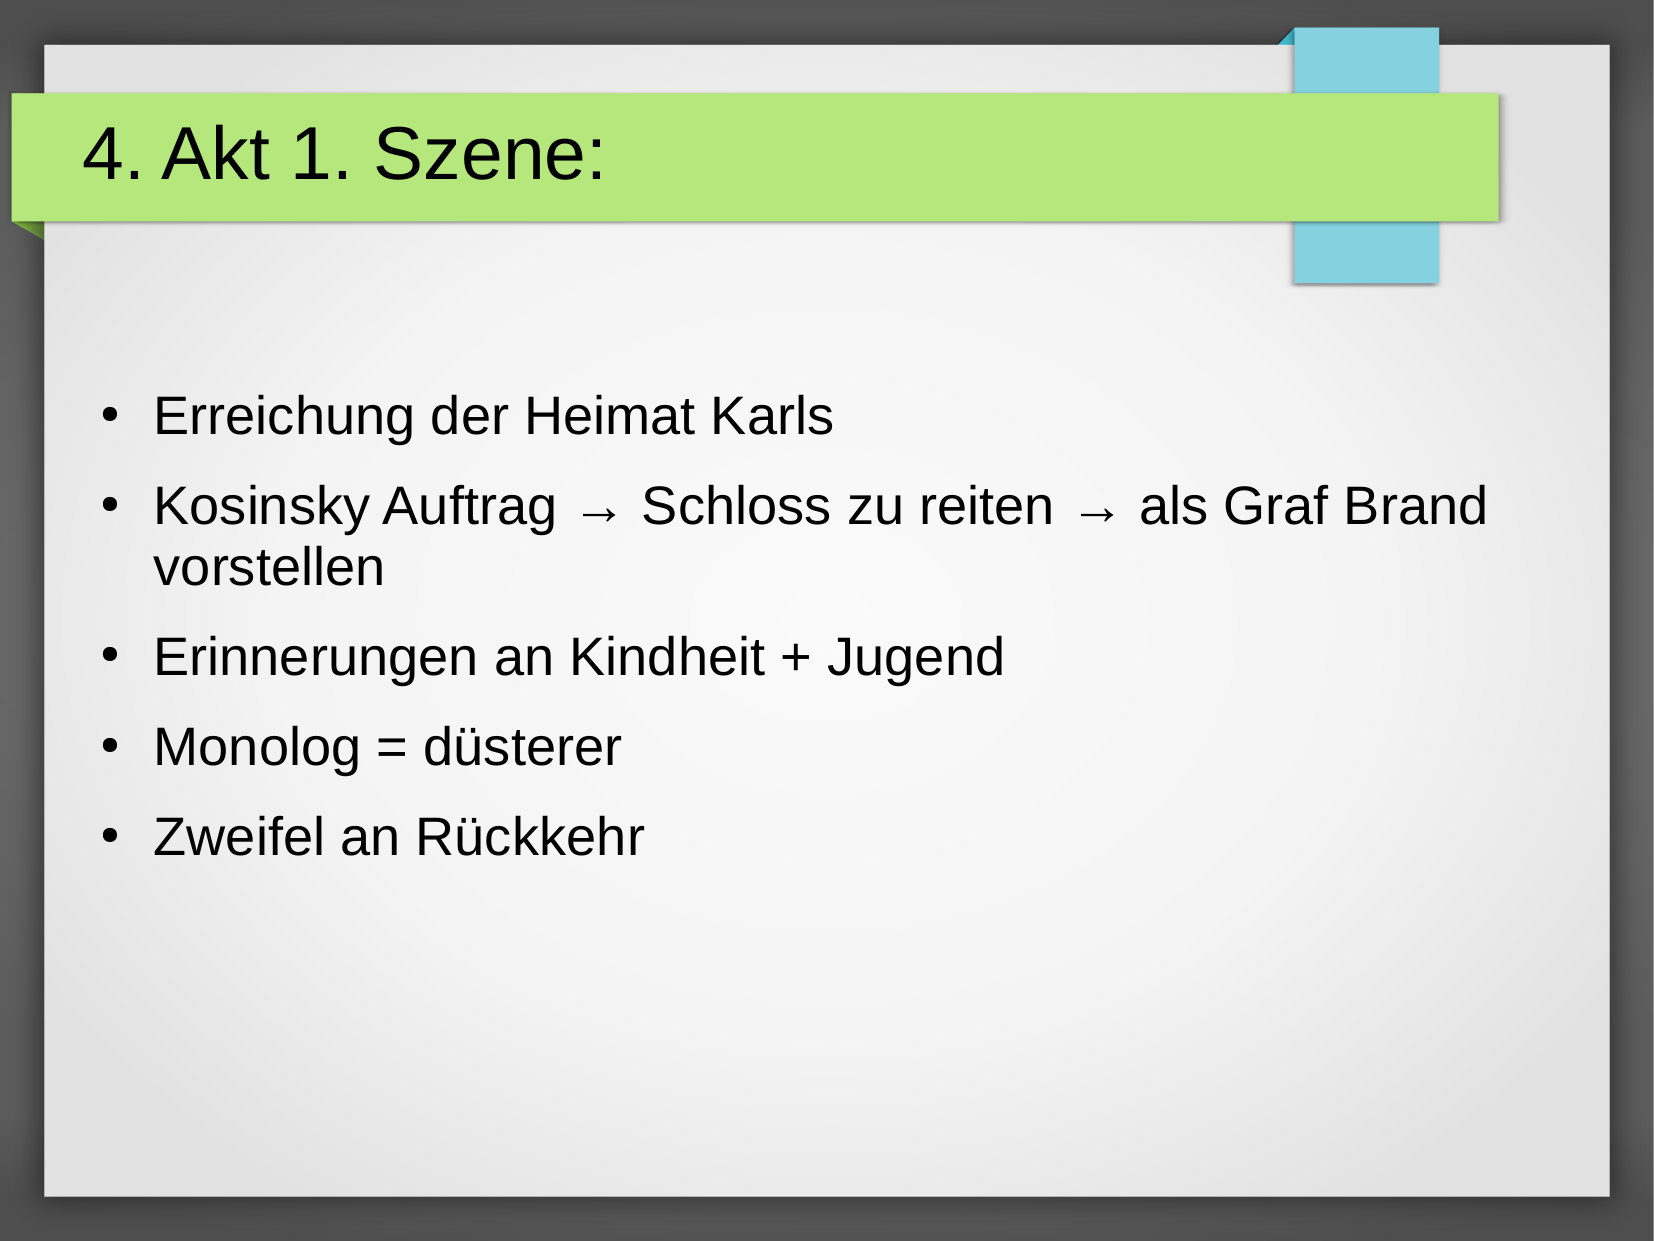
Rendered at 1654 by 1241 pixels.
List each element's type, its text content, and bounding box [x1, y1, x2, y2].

title 4. Akt 1. Szene: [82, 94, 1264, 213]
picture [0, 0, 1654, 1241]
list Erreichung der Heimat Karls Kosinsky Auftrag → Schloss zu reiten → als Graf Brand vorstellen Erinnerungen an Kindheit + Jugend Monolog = düsterer Zweifel an Rückkehr [82, 295, 1571, 1015]
